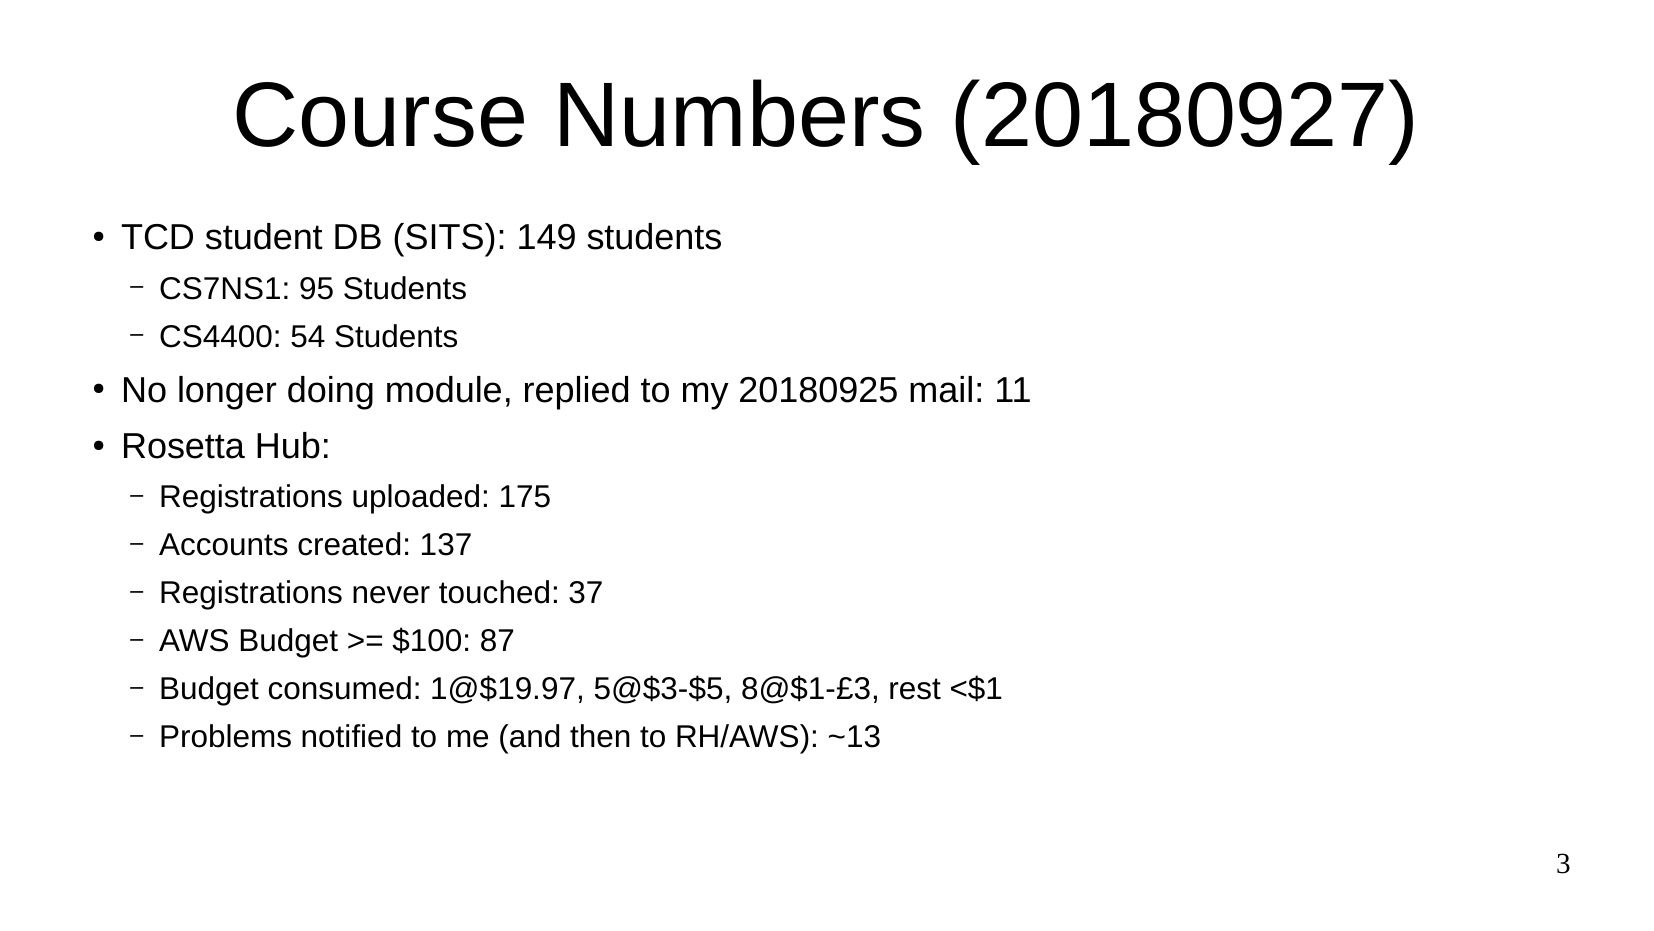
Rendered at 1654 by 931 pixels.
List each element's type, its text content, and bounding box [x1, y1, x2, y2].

title Course Numbers (20180927) [82, 37, 1571, 193]
list TCD student DB (SITS): 149 students CS7NS1: 95 Students CS4400: 54 Students No longer doing module, replied to my 20180925 mail: 11 Rosetta Hub: Registrations uploaded: 175 Accounts created: 137 Registrations never touched: 37 AWS Budget >= $100: 87 Budget consumed: 1@$19.97, 5@$3-$5, 8@$1-£3, rest <$1 Problems notified to me (and then to RH/AWS): ~13 [82, 217, 1571, 758]
